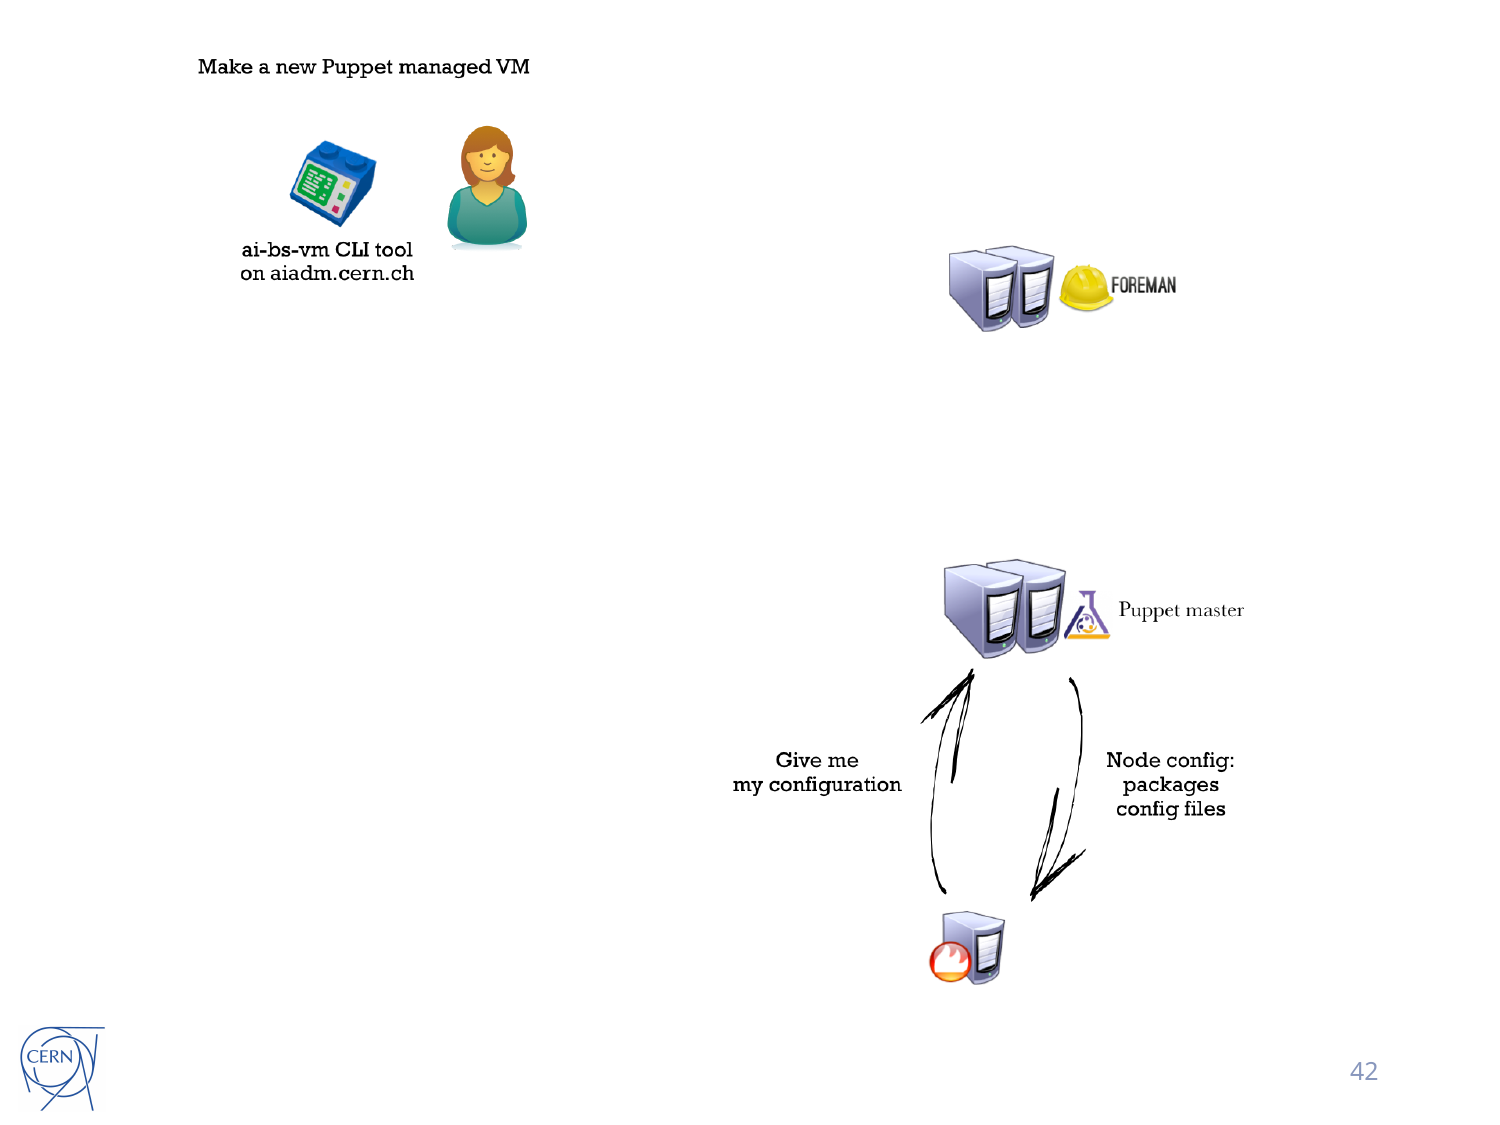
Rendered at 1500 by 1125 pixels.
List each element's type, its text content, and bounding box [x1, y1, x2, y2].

slide_number <number> [1342, 1051, 1425, 1095]
picture [166, 20, 1276, 1006]
picture [18, 1025, 106, 1112]
